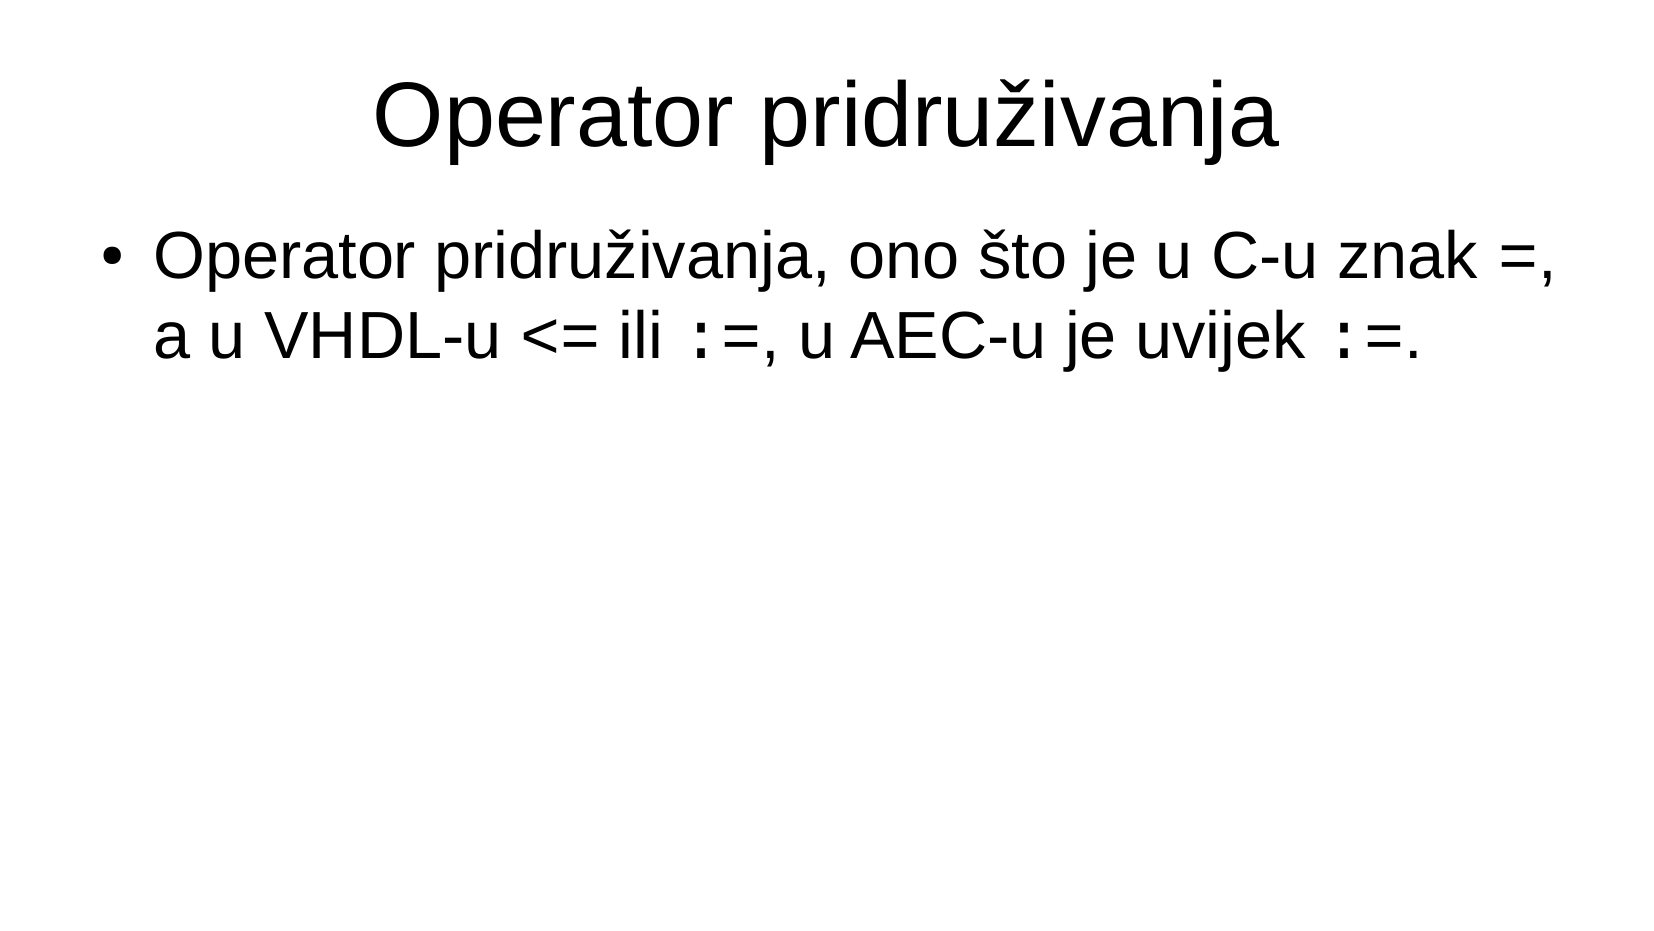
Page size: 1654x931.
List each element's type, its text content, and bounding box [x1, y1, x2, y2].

title Operator pridruživanja [82, 37, 1571, 193]
list Operator pridruživanja, ono što je u C-u znak =, a u VHDL-u <= ili :=, u AEC-u je uvijek :=. [82, 217, 1571, 758]
